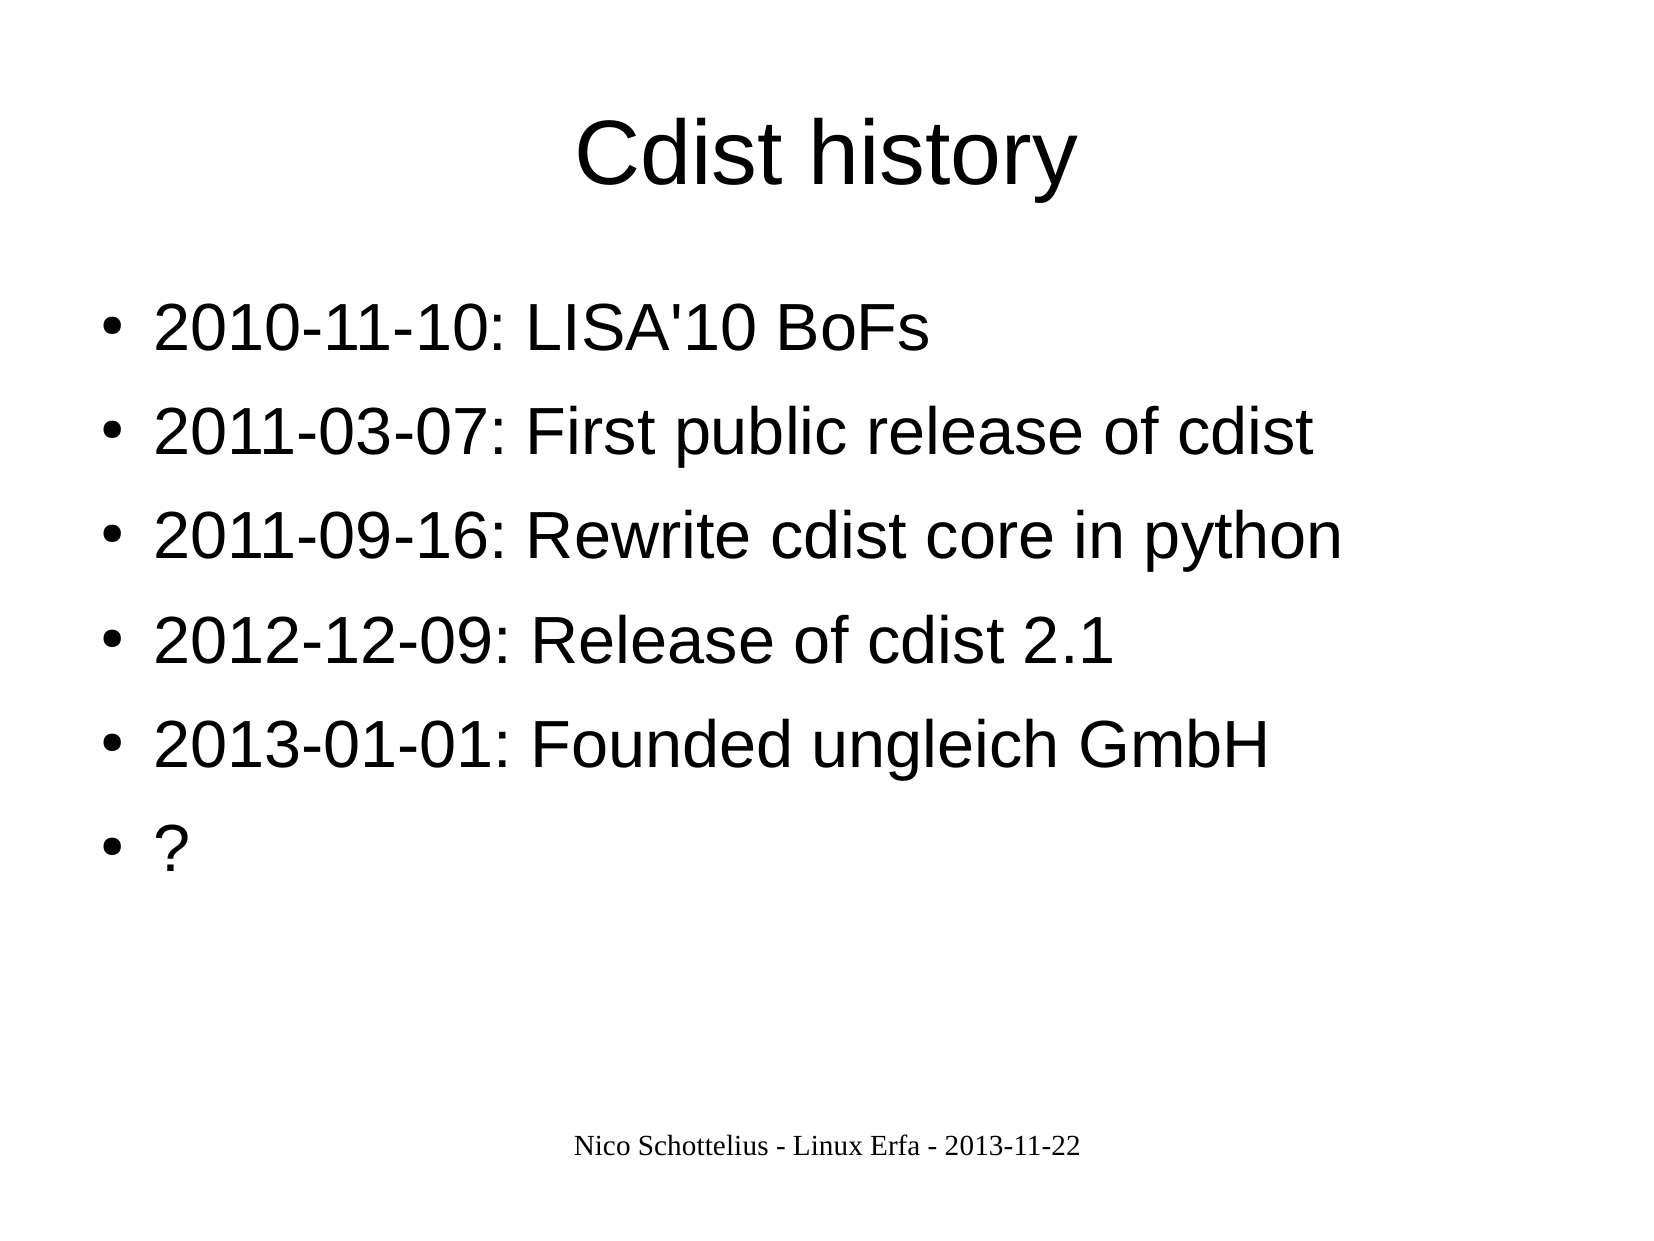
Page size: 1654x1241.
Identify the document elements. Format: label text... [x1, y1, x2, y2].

list 2010-11-10: LISA'10 BoFs 2011-03-07: First public release of cdist 2011-09-16: Rewrite cdist core in python 2012-12-09: Release of cdist 2.1 2013-01-01: Founded ungleich GmbH ? [82, 290, 1538, 1010]
title Cdist history [82, 49, 1571, 257]
